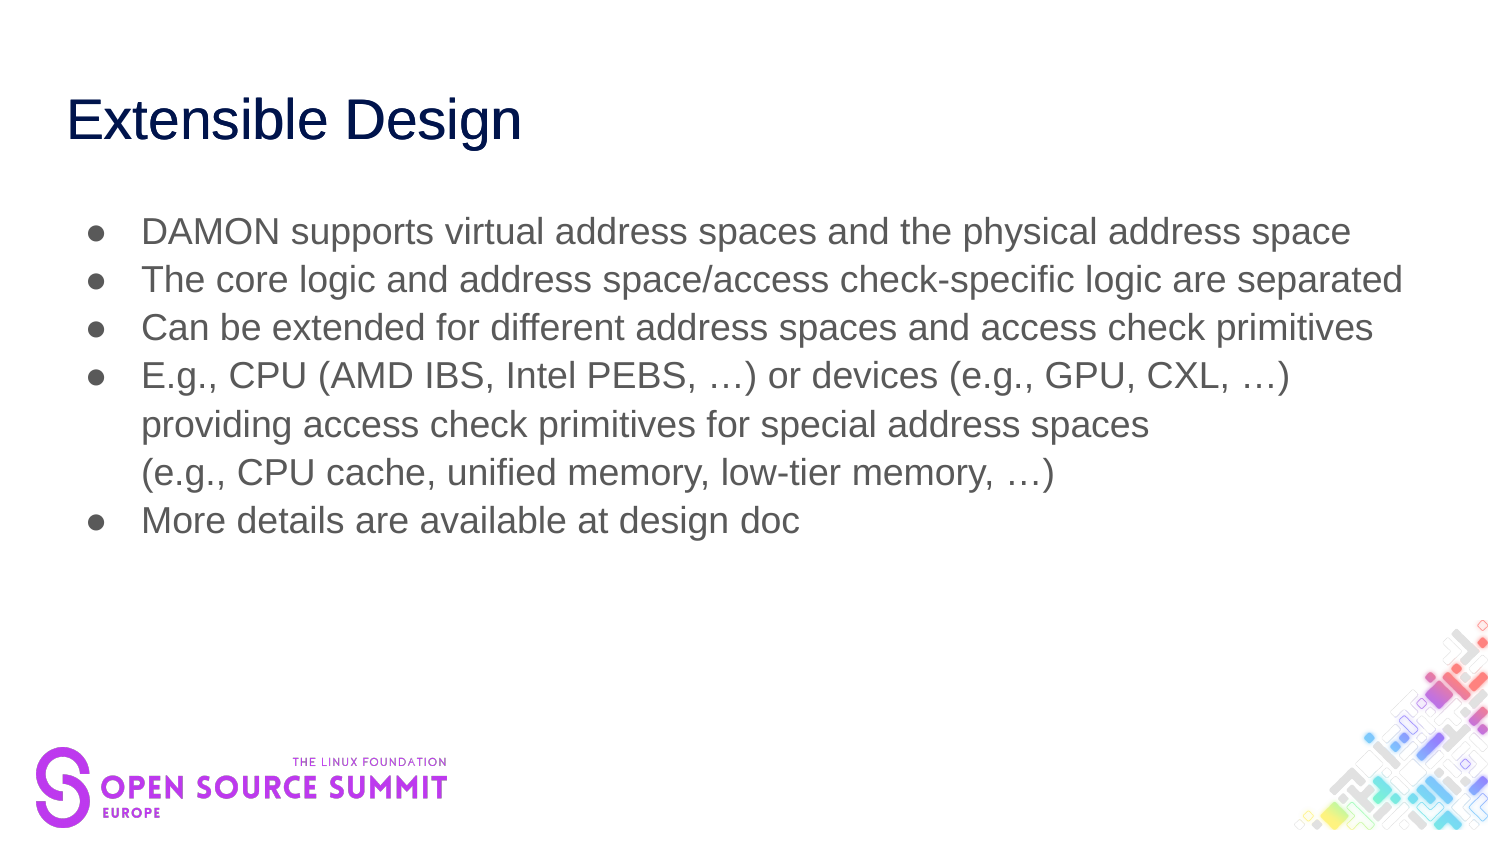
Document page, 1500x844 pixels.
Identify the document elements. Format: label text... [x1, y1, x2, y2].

list DAMON supports virtual address spaces and the physical address space The core logic and address space/access check-specific logic are separated Can be extended for different address spaces and access check primitives E.g., CPU (AMD IBS, Intel PEBS, …) or devices (e.g., GPU, CXL, …) providing access check primitives for special address spaces (e.g., CPU cache, unified memory, low-tier memory, …) More details are available at design doc [51, 189, 1449, 734]
picture [1294, 620, 1488, 830]
picture [36, 747, 447, 828]
title Extensible Design [51, 72, 1449, 167]
